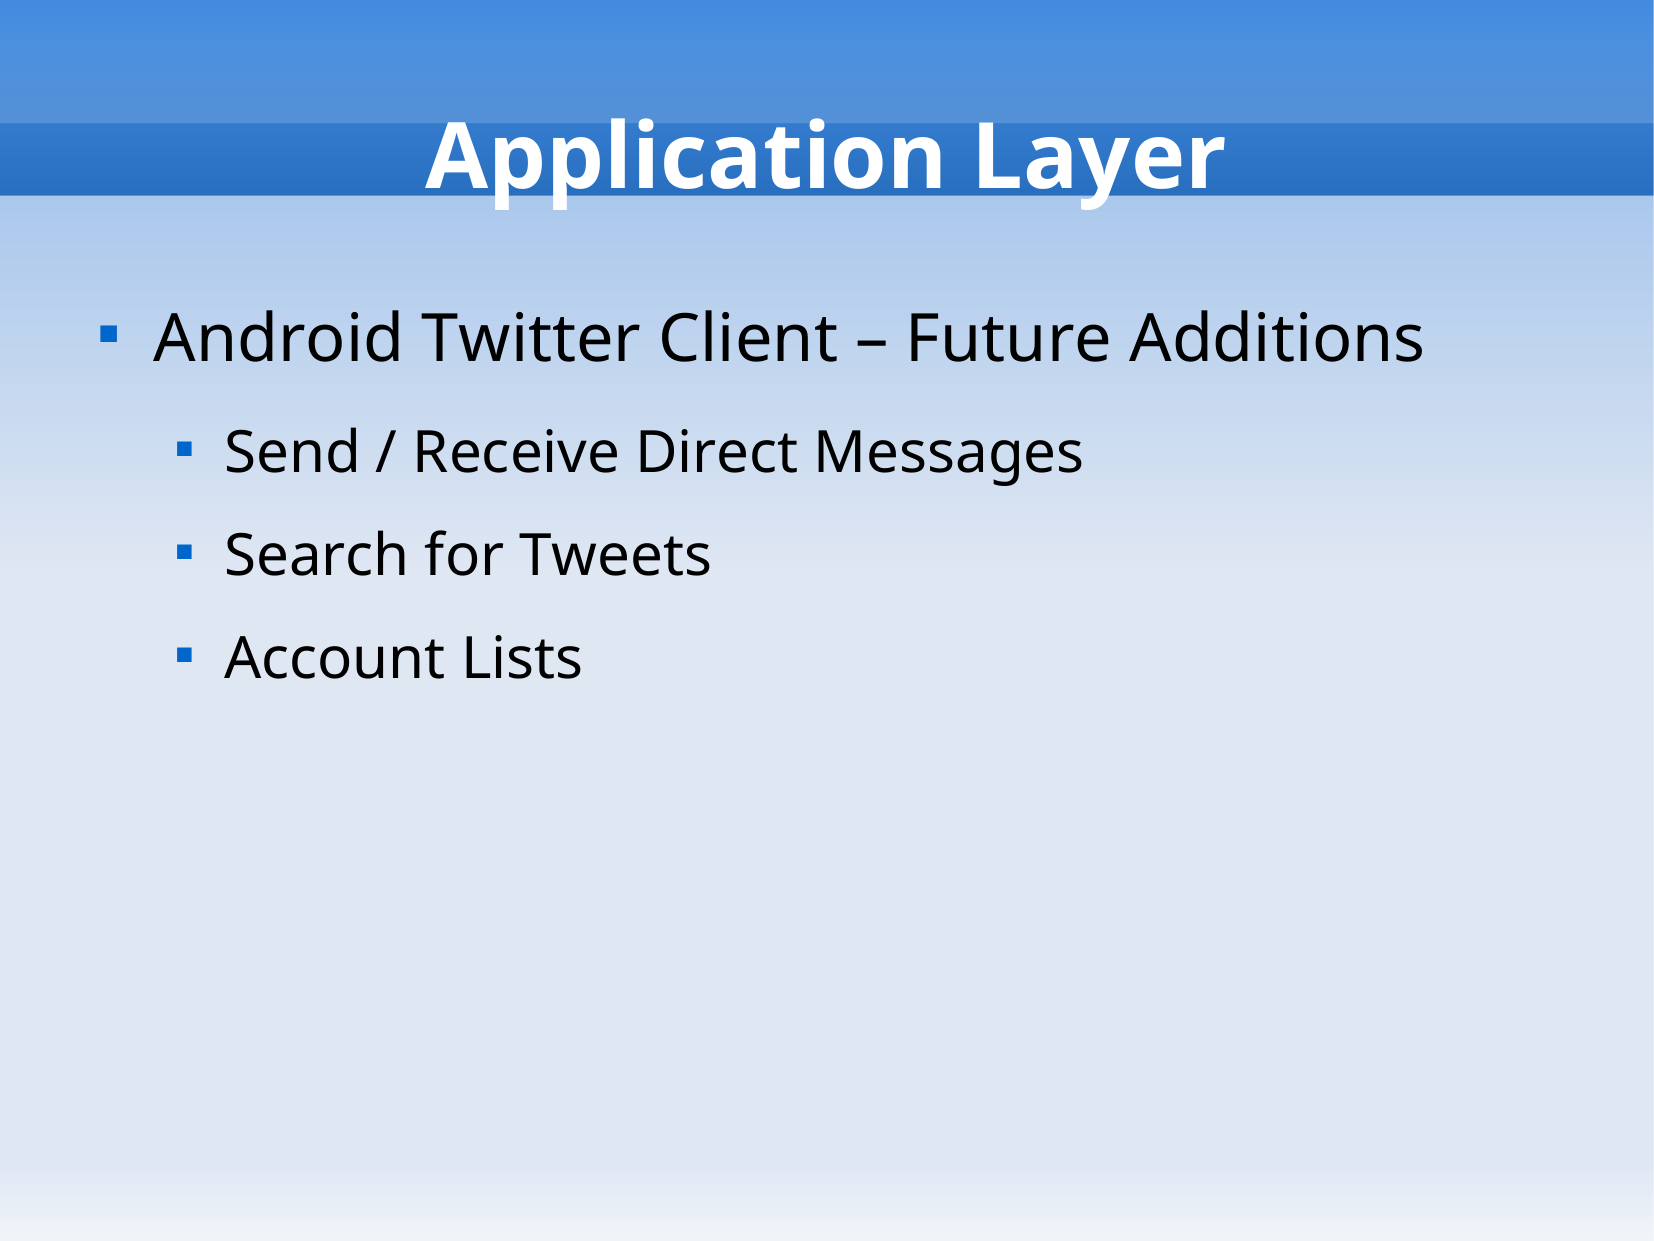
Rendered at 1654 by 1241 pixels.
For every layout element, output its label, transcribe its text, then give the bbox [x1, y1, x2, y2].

title Application Layer [82, 49, 1571, 257]
picture [0, 0, 1654, 1241]
list Android Twitter Client – Future Additions Send / Receive Direct Messages Search for Tweets Account Lists [82, 290, 1571, 1109]
